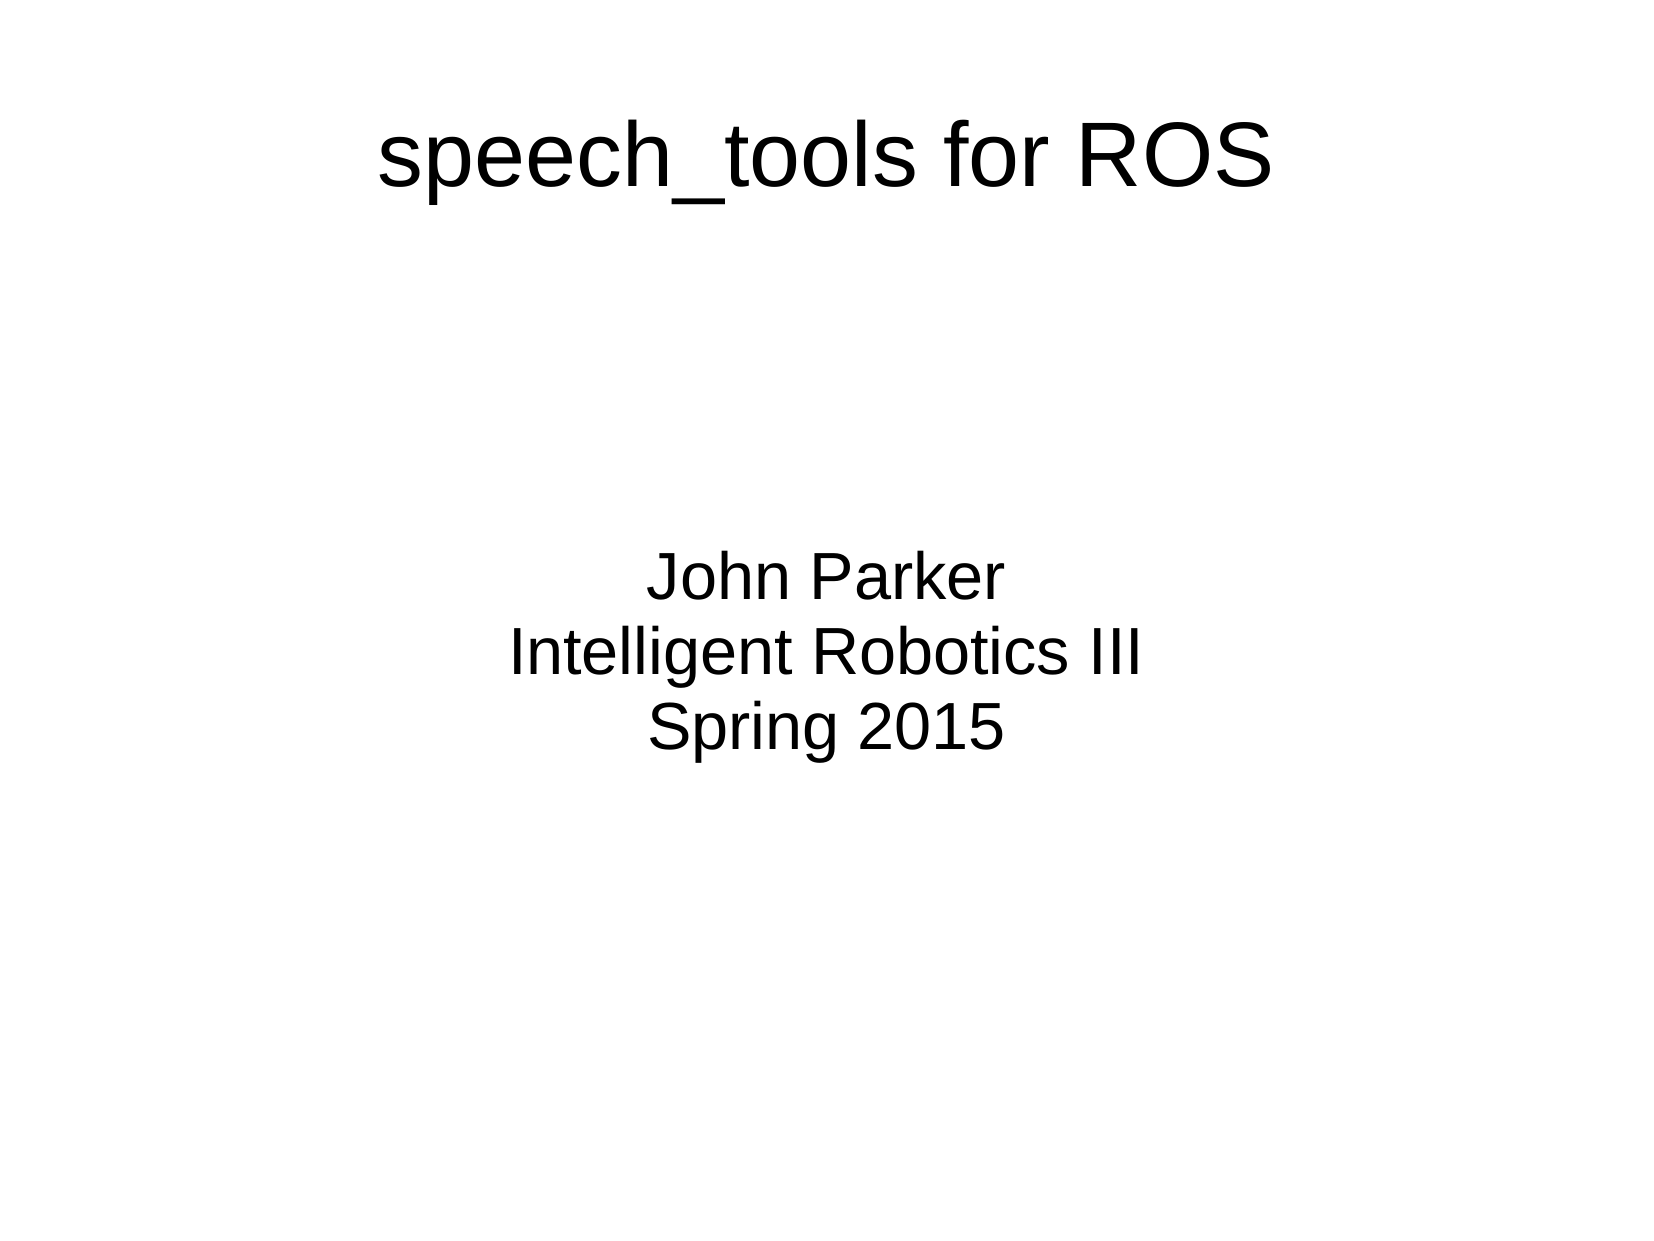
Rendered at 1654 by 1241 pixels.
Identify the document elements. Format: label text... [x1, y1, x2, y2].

title speech_tools for ROS [82, 49, 1571, 257]
subtitle John Parker Intelligent Robotics III Spring 2015 [82, 290, 1571, 1010]
